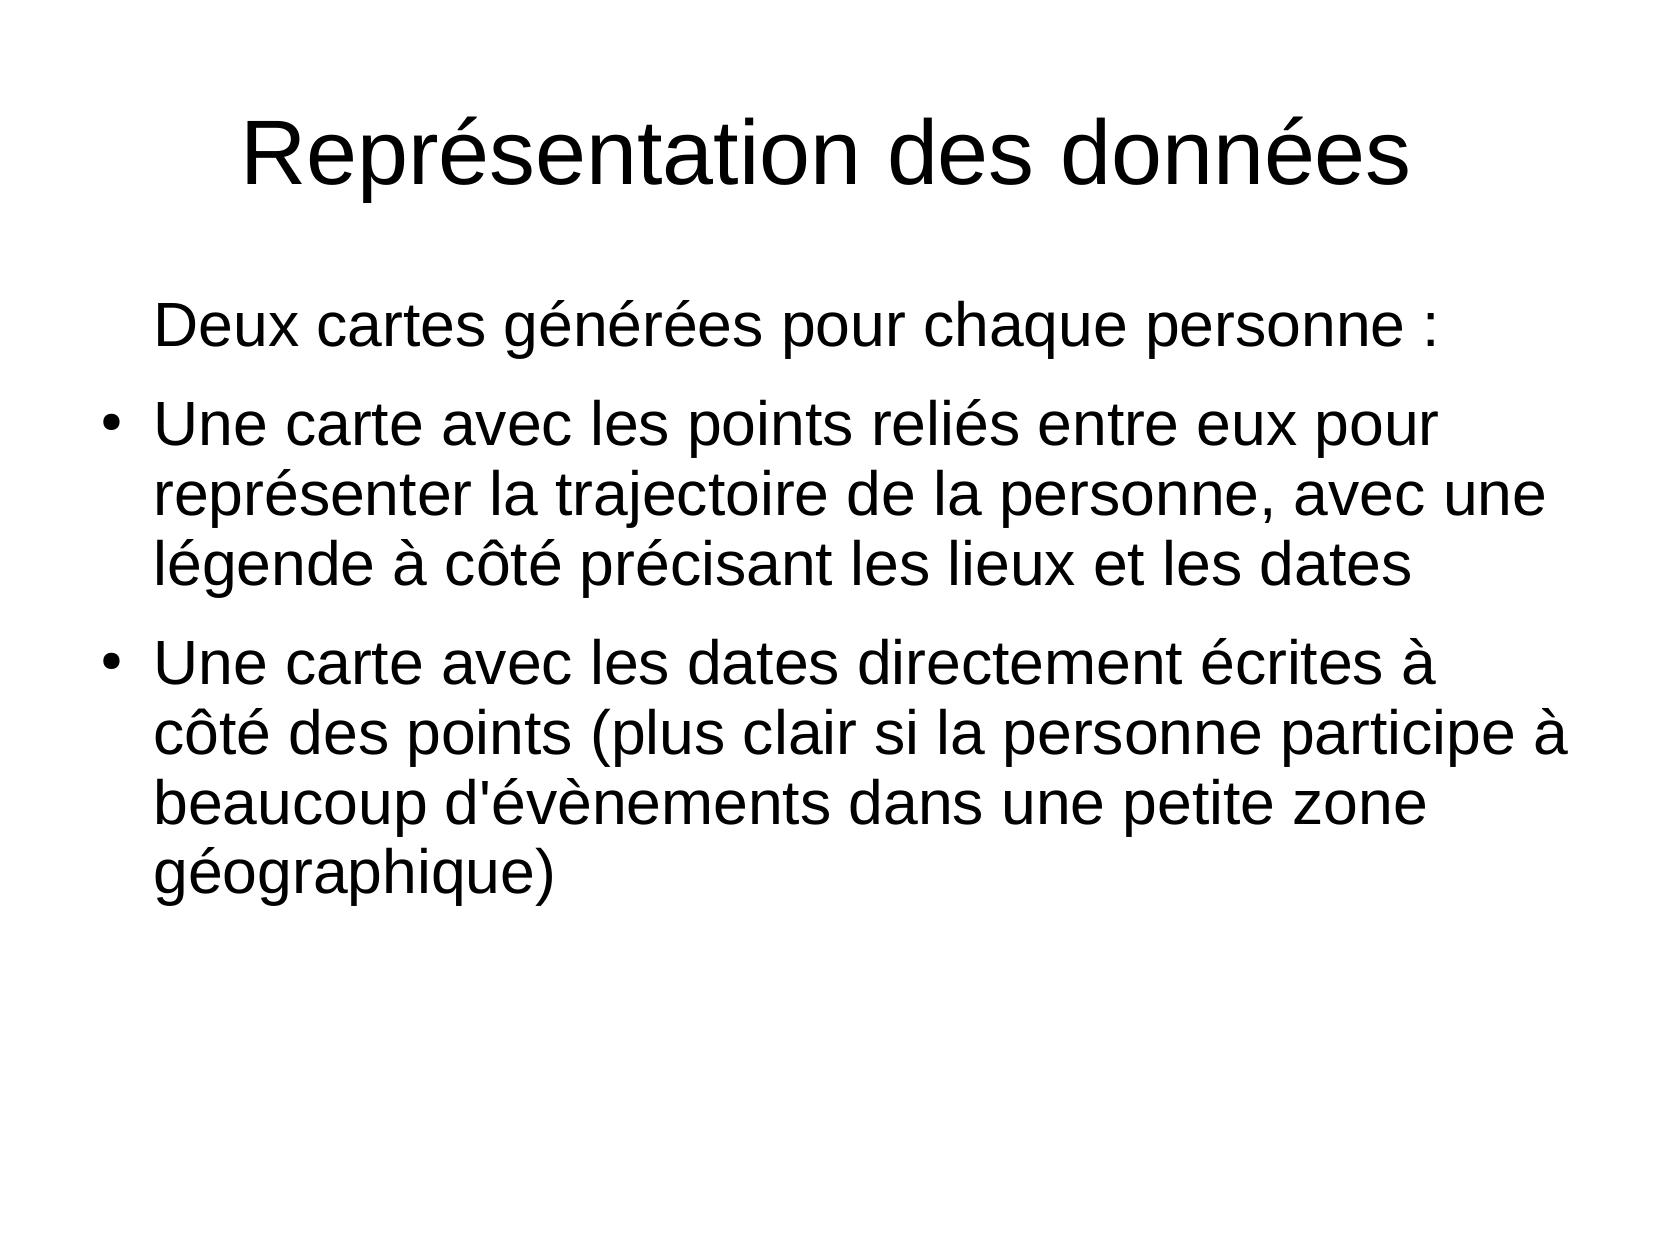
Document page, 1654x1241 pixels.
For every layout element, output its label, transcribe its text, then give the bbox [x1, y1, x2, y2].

title Représentation des données [82, 49, 1571, 257]
list Deux cartes générées pour chaque personne : Une carte avec les points reliés entre eux pour représenter la trajectoire de la personne, avec une légende à côté précisant les lieux et les dates Une carte avec les dates directement écrites à côté des points (plus clair si la personne participe à beaucoup d'évènements dans une petite zone géographique) [82, 290, 1571, 1109]
